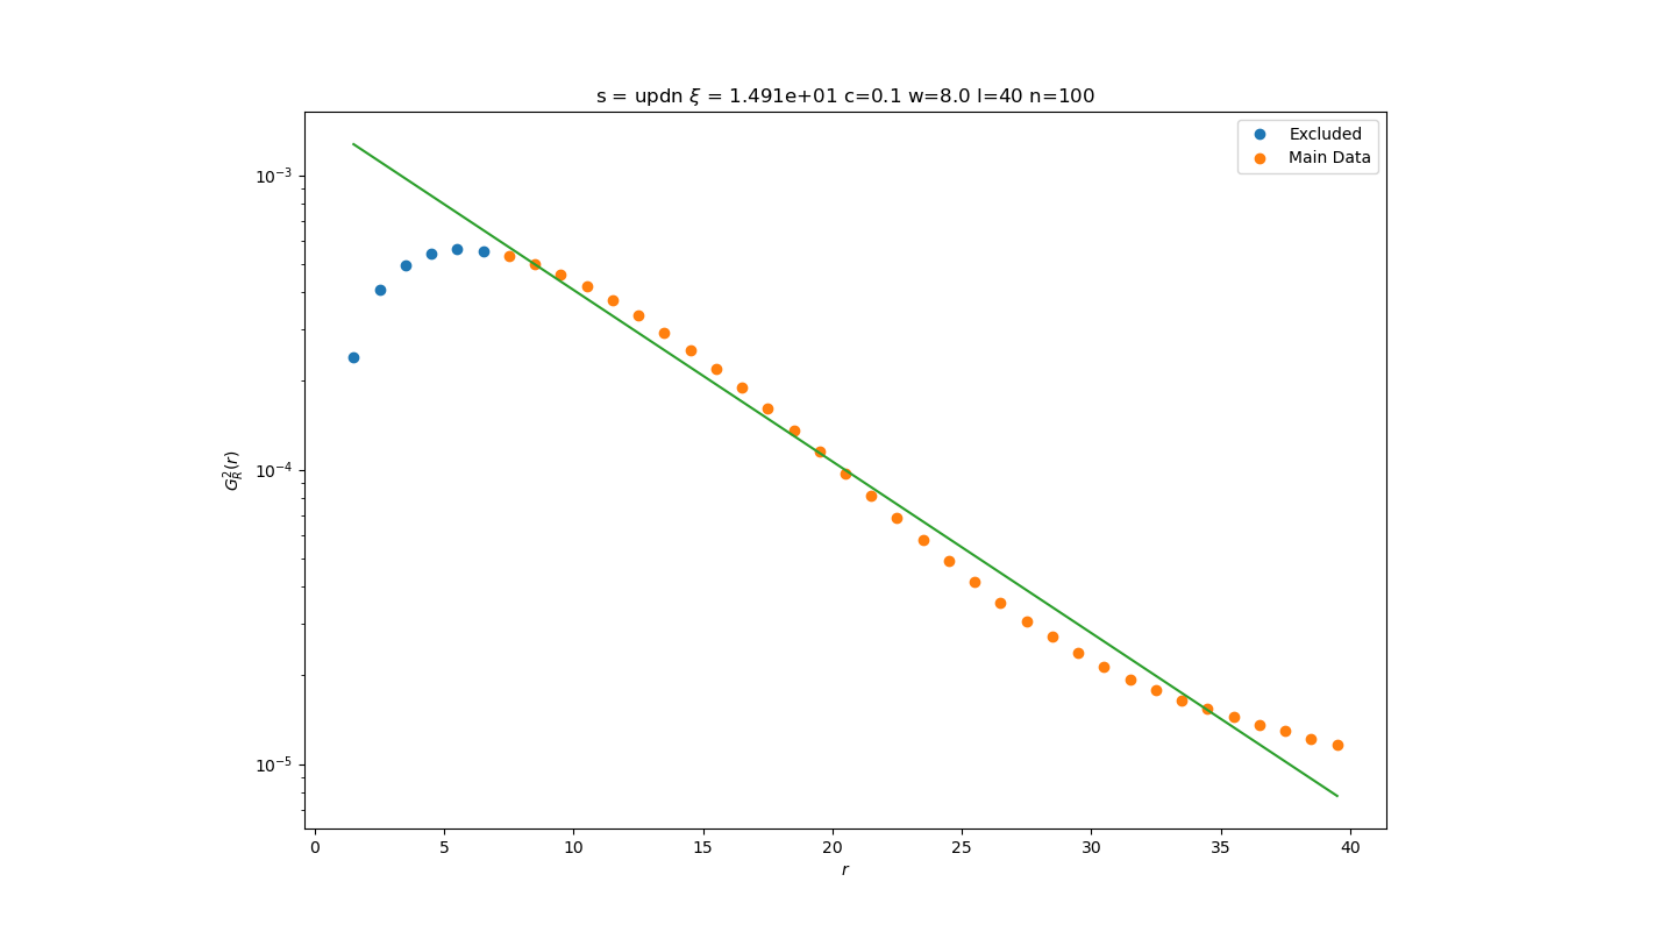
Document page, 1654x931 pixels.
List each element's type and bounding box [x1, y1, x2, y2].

picture [130, 0, 1526, 931]
